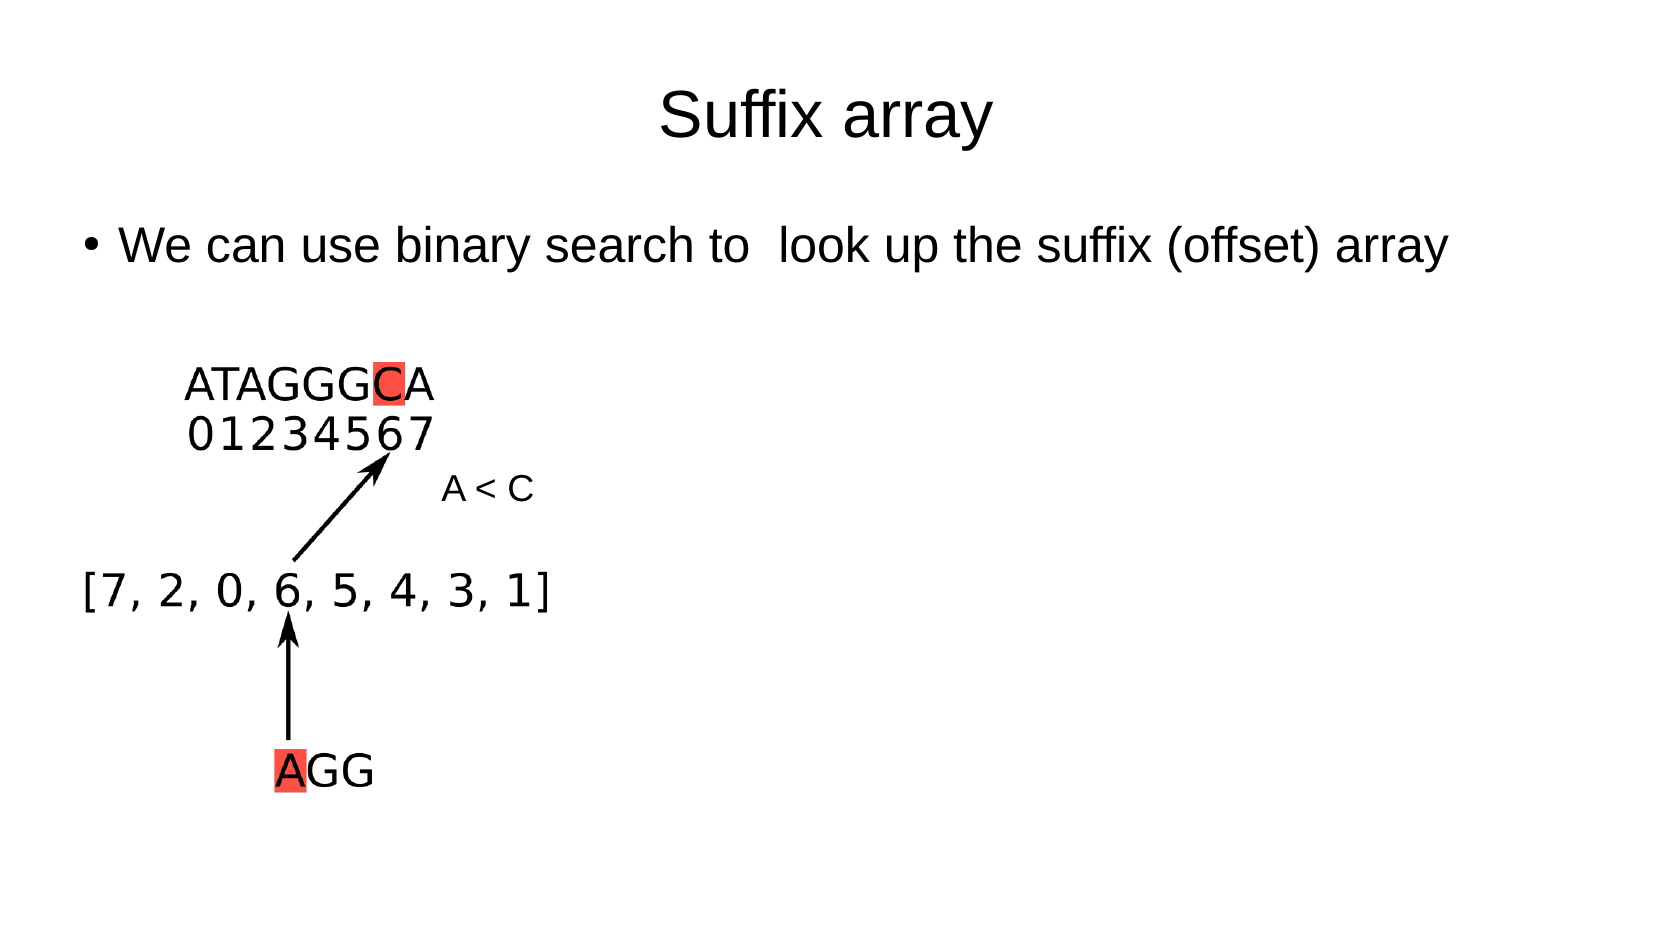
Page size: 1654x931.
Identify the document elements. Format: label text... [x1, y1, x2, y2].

text_box A < C [426, 460, 550, 517]
title Suffix array [82, 37, 1571, 193]
subtitle We can use binary search to look up the suffix (offset) array [82, 217, 1571, 758]
picture [61, 362, 576, 810]
